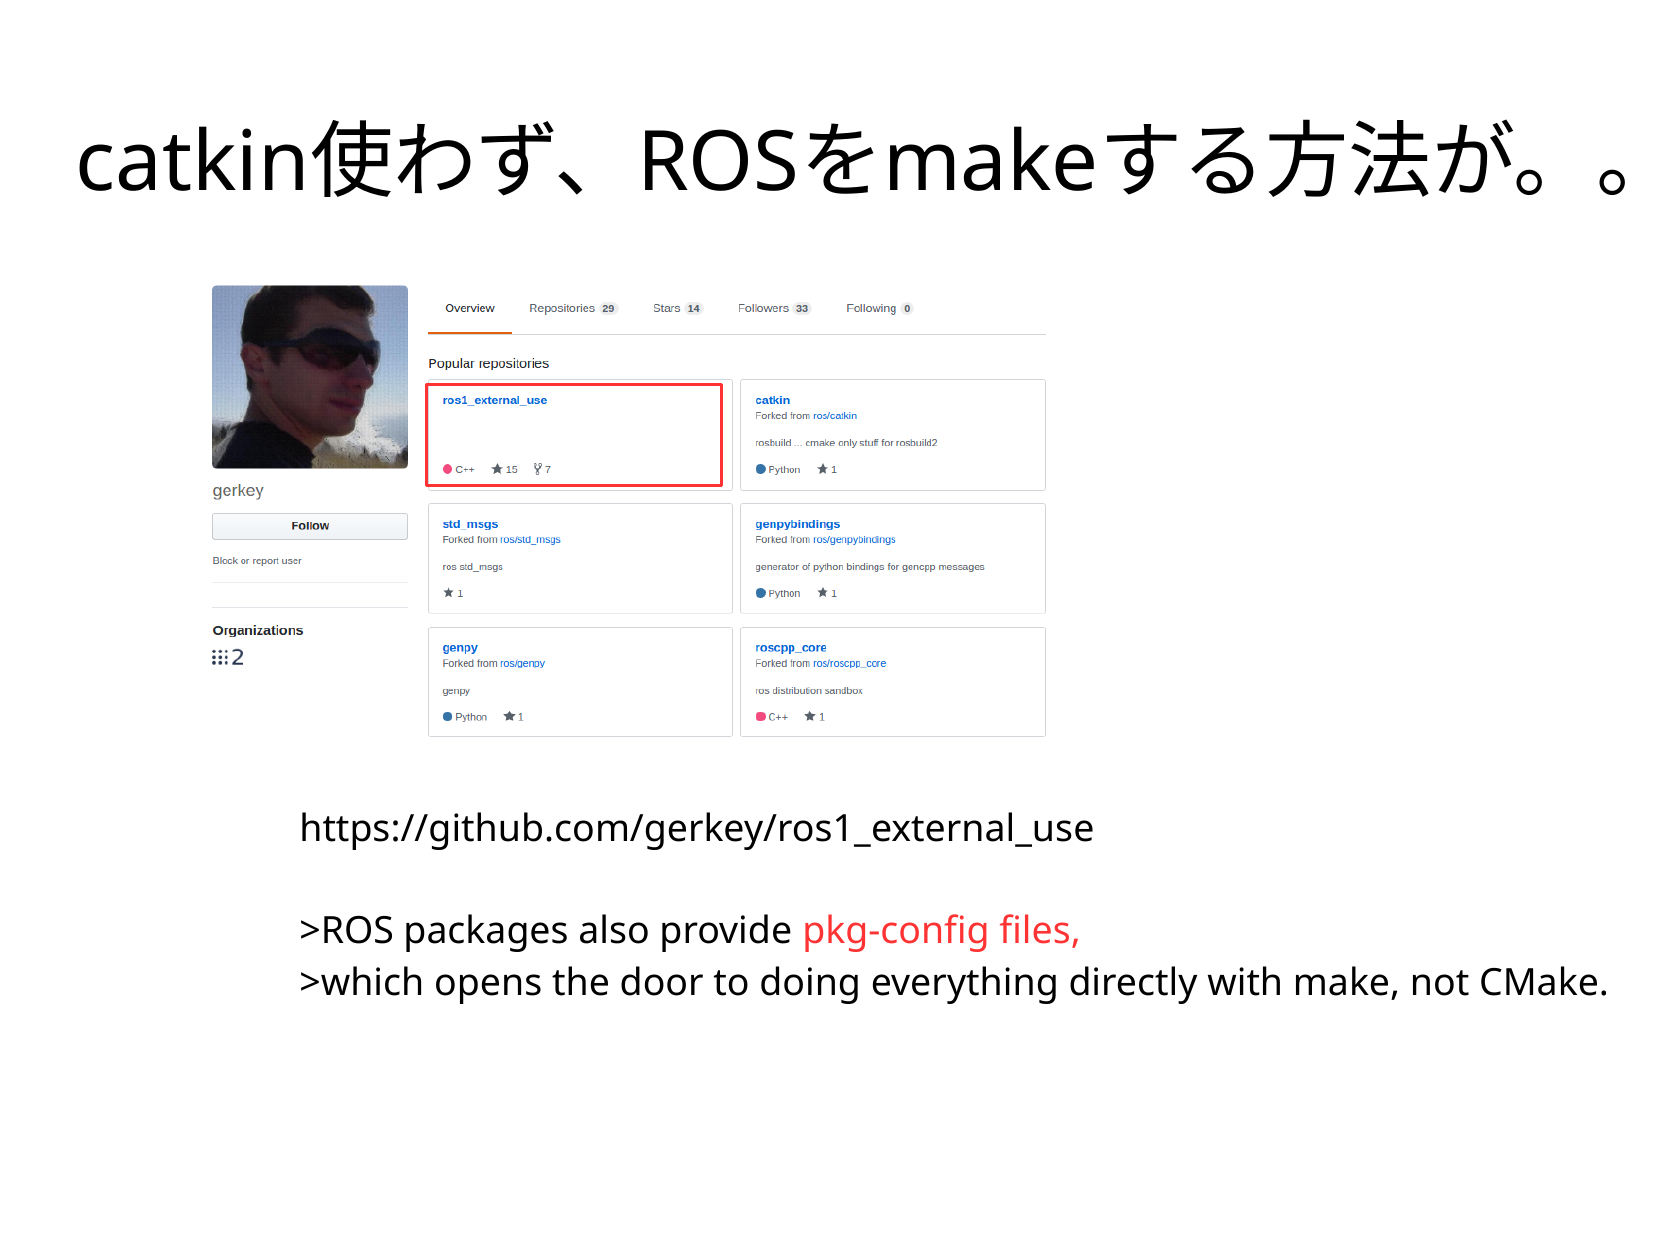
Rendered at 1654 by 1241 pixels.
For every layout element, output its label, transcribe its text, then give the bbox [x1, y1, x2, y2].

picture [192, 278, 1065, 752]
text_box https://github.com/gerkey/ros1_external_use >ROS packages also provide pkg-config files, >which opens the door to doing everything directly with make, not CMake. [284, 794, 1608, 1012]
text_box catkin使わず、ROSをmakeする方法が。。。 [61, 86, 1568, 196]
